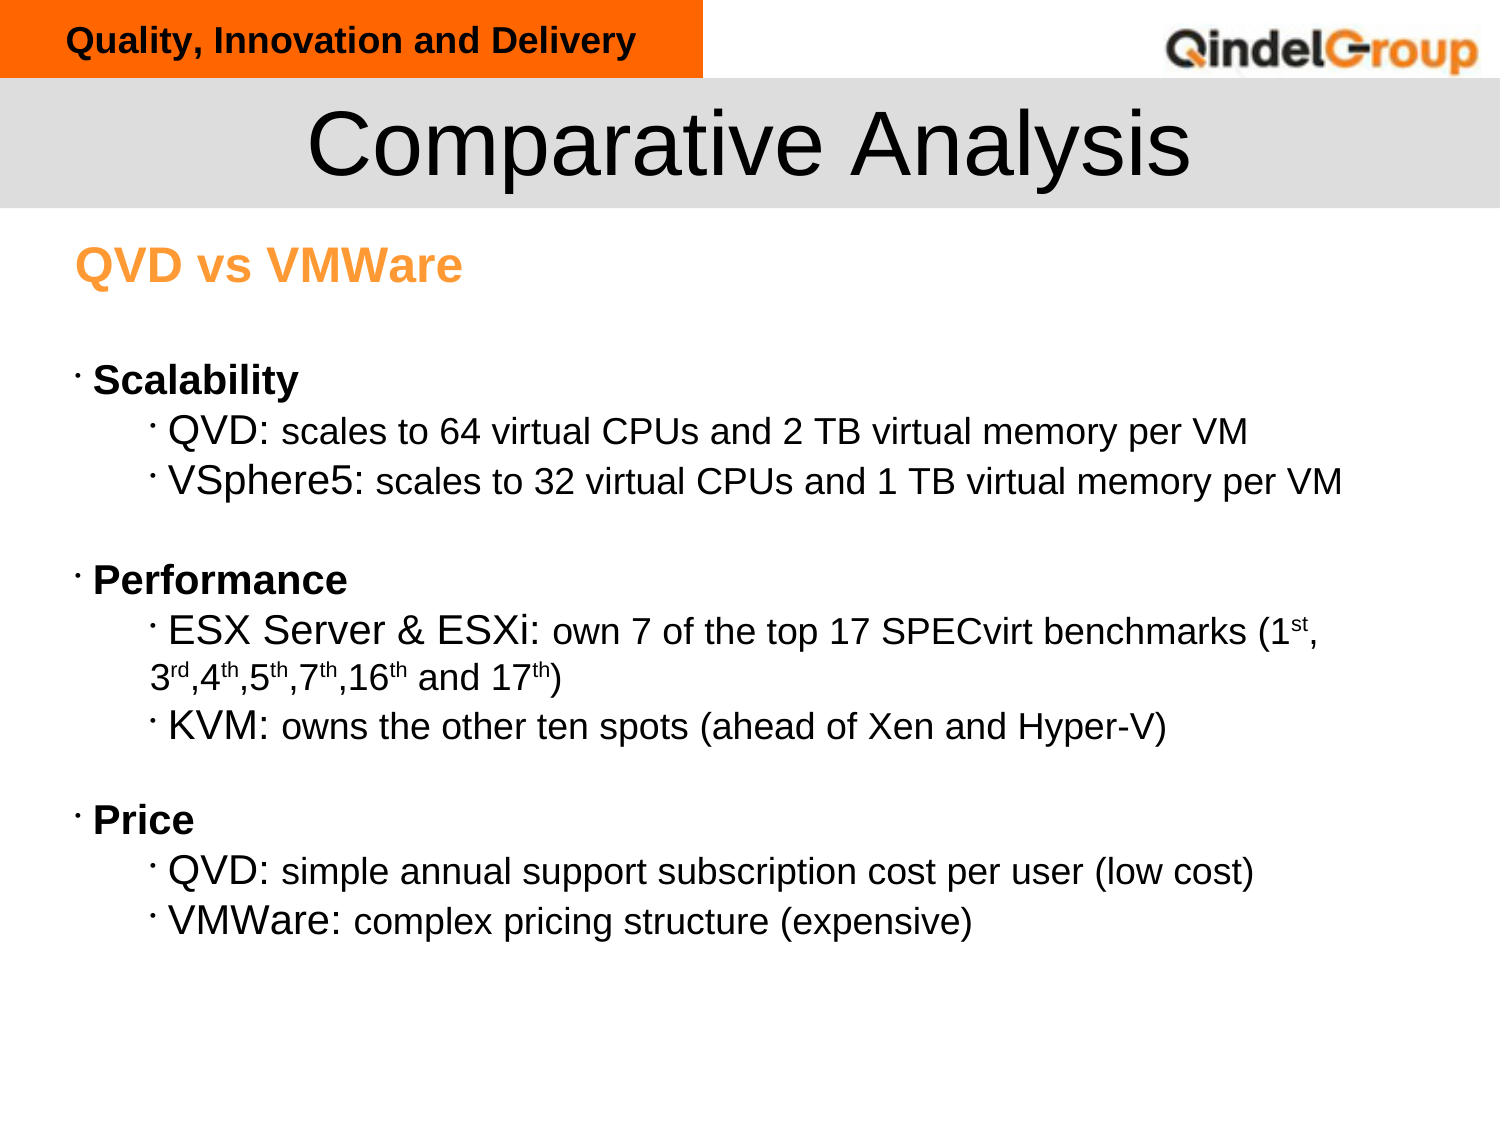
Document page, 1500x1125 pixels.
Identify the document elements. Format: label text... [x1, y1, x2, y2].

title Comparative Analysis [75, 45, 1426, 224]
text_box QVD vs VMWare Scalability QVD: scales to 64 virtual CPUs and 2 TB virtual memory per VM VSphere5: scales to 32 virtual CPUs and 1 TB virtual memory per VM Performance ESX Server & ESXi: own 7 of the top 17 SPECvirt benchmarks (1st, 3rd,4th,5th,7th,16th and 17th) KVM: owns the other ten spots (ahead of Xen and Hyper-V) Price QVD: simple annual support subscription cost per user (low cost) VMWare: complex pricing structure (expensive) [60, 224, 1426, 1001]
picture [1163, 23, 1481, 78]
